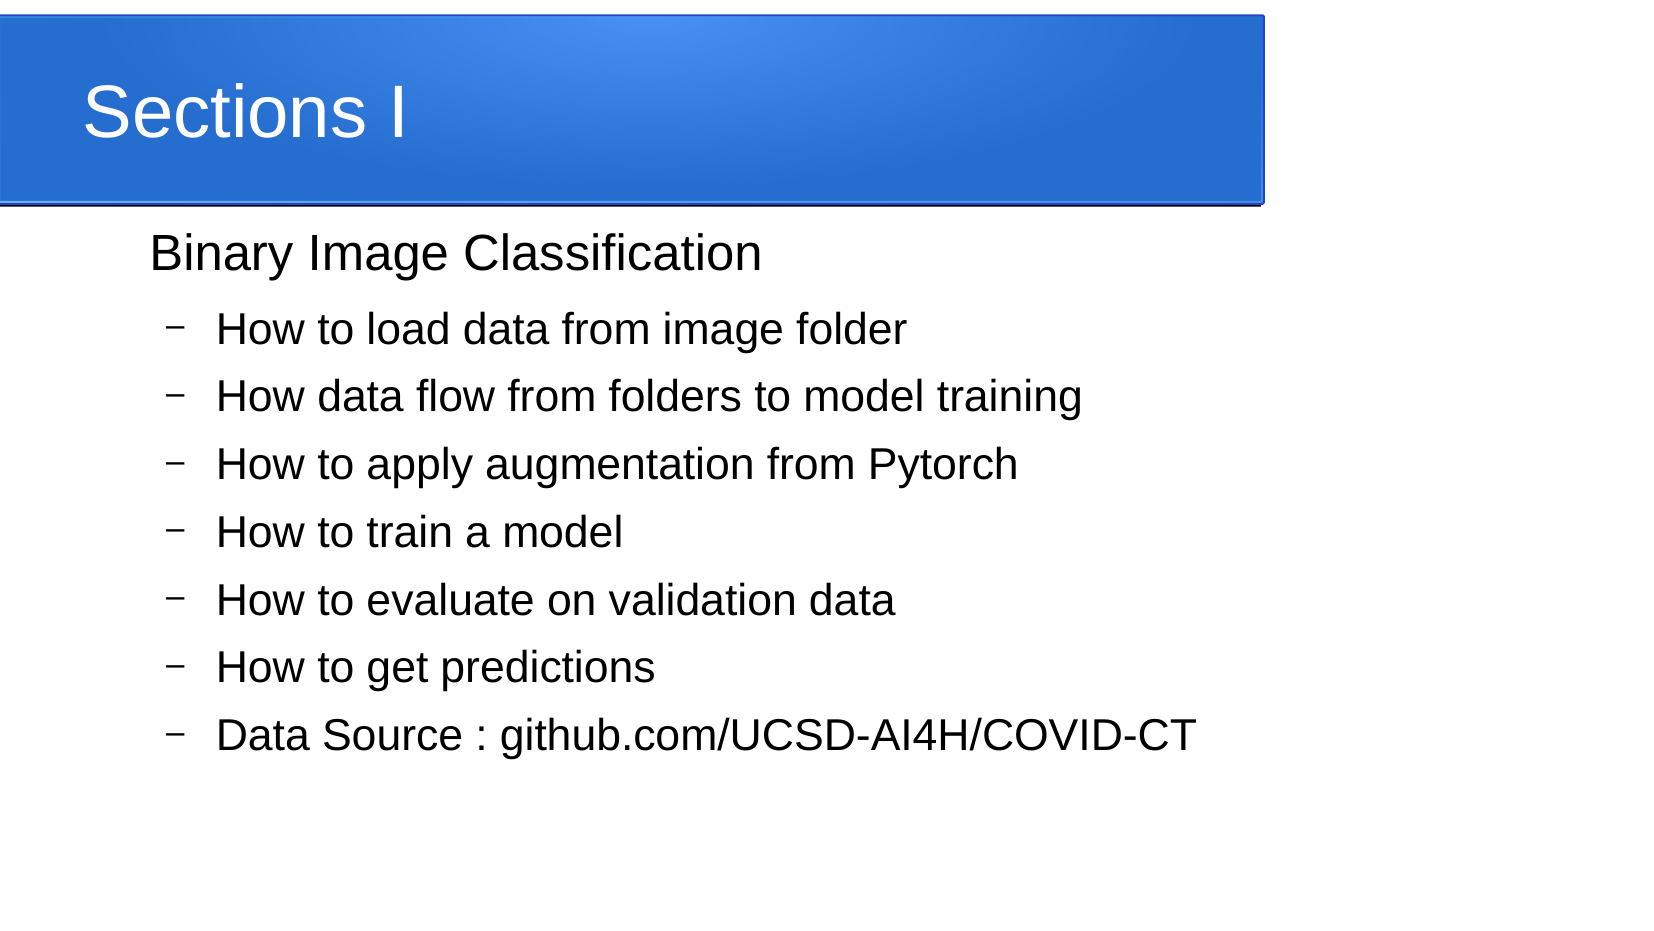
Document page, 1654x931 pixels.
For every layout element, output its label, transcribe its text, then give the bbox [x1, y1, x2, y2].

title Sections I [82, 35, 1235, 189]
list Binary Image Classification How to load data from image folder How data flow from folders to model training How to apply augmentation from Pytorch How to train a model How to evaluate on validation data How to get predictions Data Source : github.com/UCSD-AI4H/COVID-CT [82, 224, 1571, 764]
